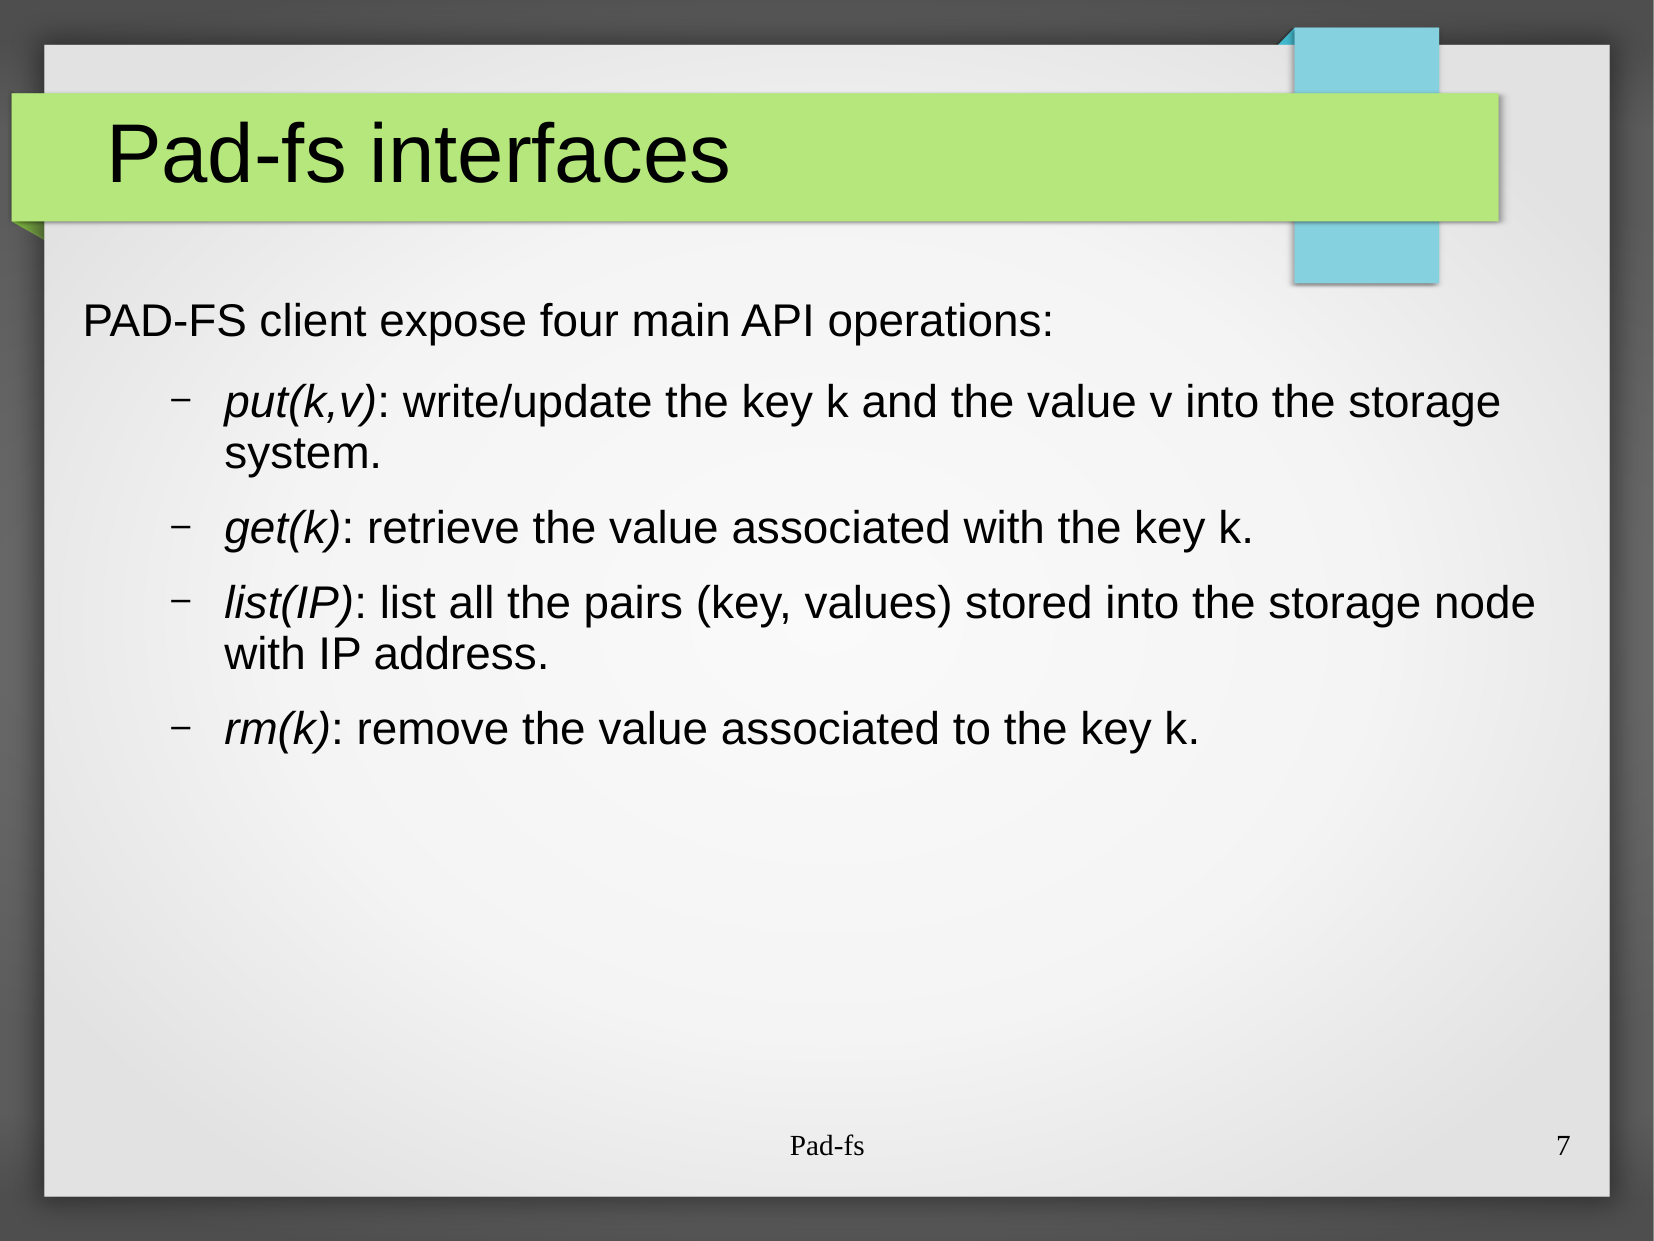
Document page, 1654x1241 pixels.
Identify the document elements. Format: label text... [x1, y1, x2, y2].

title Pad-fs interfaces [106, 82, 1595, 225]
list PAD-FS client expose four main API operations: put(k,v): write/update the key k and the value v into the storage system. get(k): retrieve the value associated with the key k. list(IP): list all the pairs (key, values) stored into the storage node with IP address. rm(k): remove the value associated to the key k. [82, 295, 1571, 1015]
picture [0, 0, 1654, 1241]
